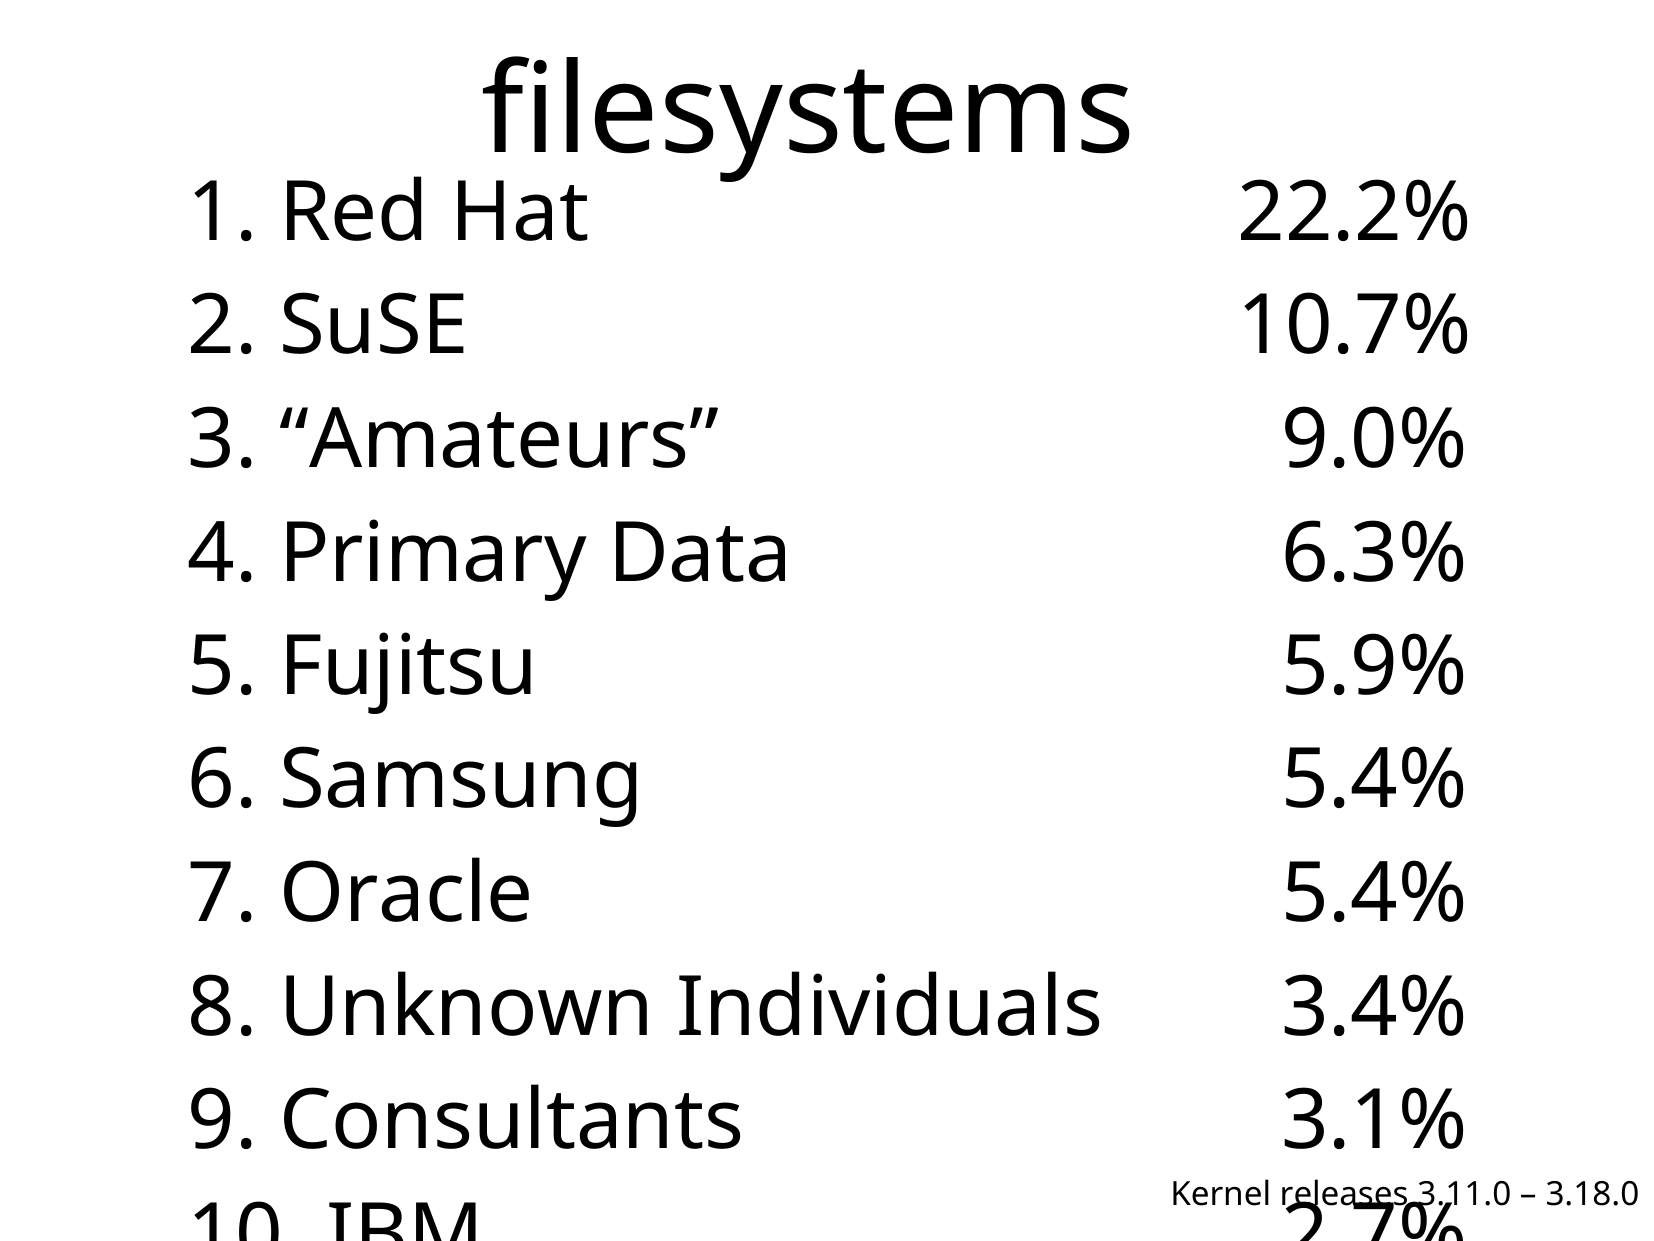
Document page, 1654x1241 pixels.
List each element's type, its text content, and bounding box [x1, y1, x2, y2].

text_box 1. Red Hat 22.2% 2. SuSE 10.7% 3. “Amateurs” 9.0% 4. Primary Data 6.3% 5. Fujitsu 5.9% 6. Samsung 5.4% 7. Oracle 5.4% 8. Unknown Individuals 3.4% 9. Consultants 3.1% 10. IBM 2.7% [172, 144, 1489, 1157]
text_box filesystems [466, 11, 1187, 144]
text_box Kernel releases 3.11.0 – 3.18.0 [1155, 1162, 1654, 1218]
